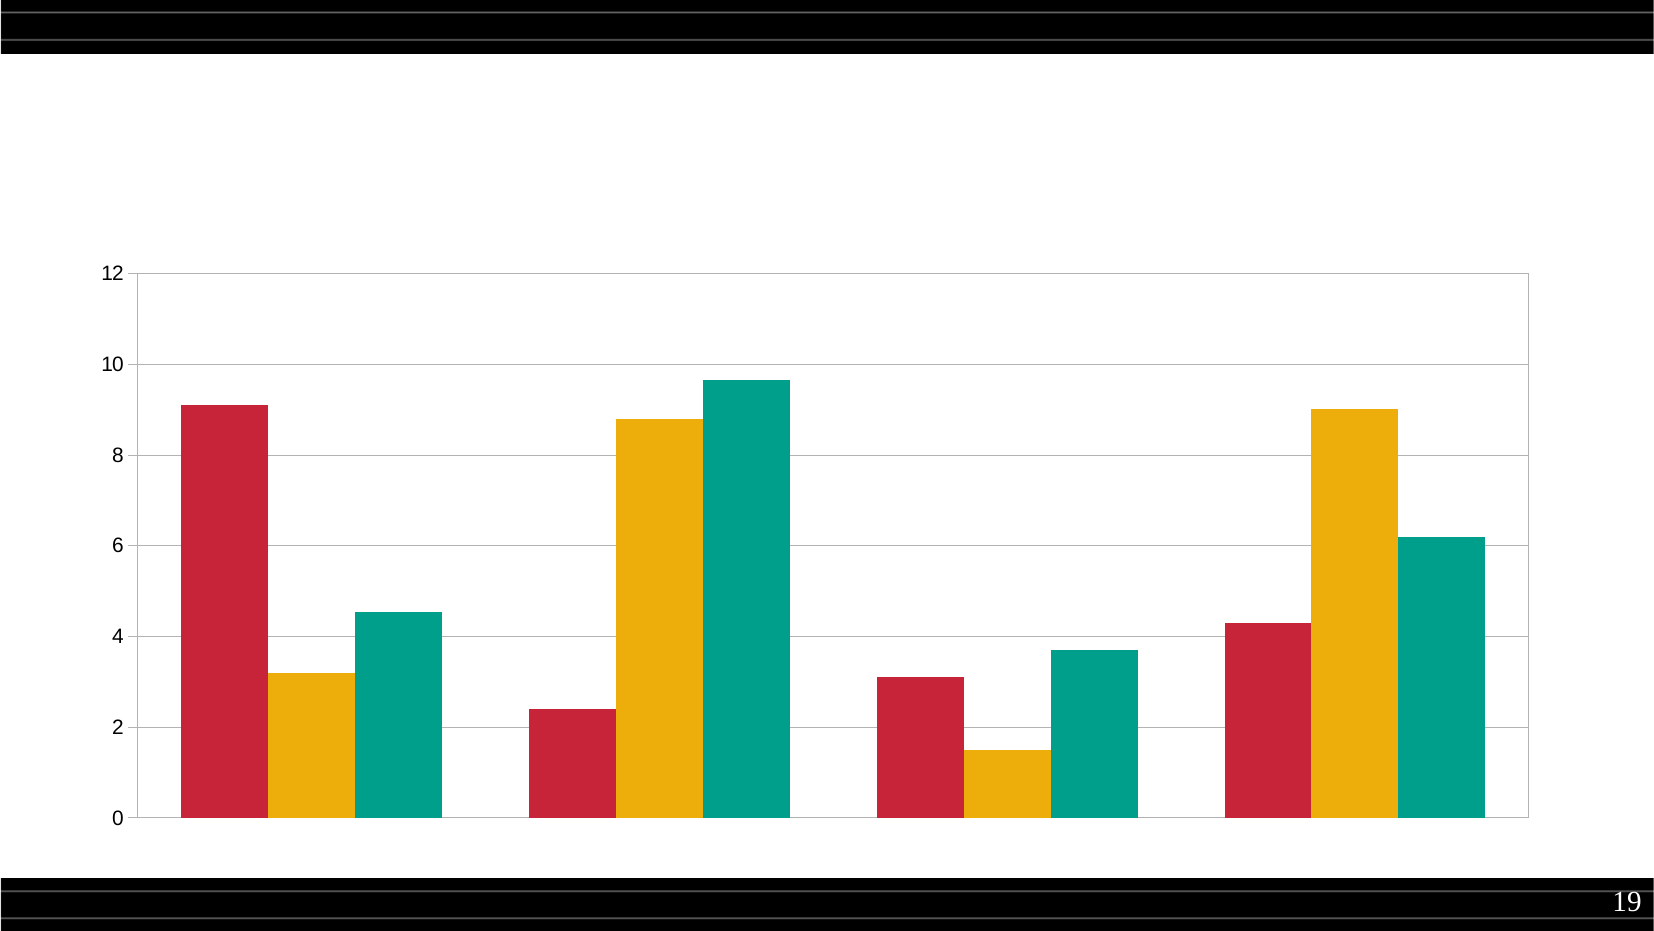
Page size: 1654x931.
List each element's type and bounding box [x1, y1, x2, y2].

chart [71, 250, 1559, 842]
picture [0, 878, 1654, 931]
picture [0, 0, 1654, 54]
